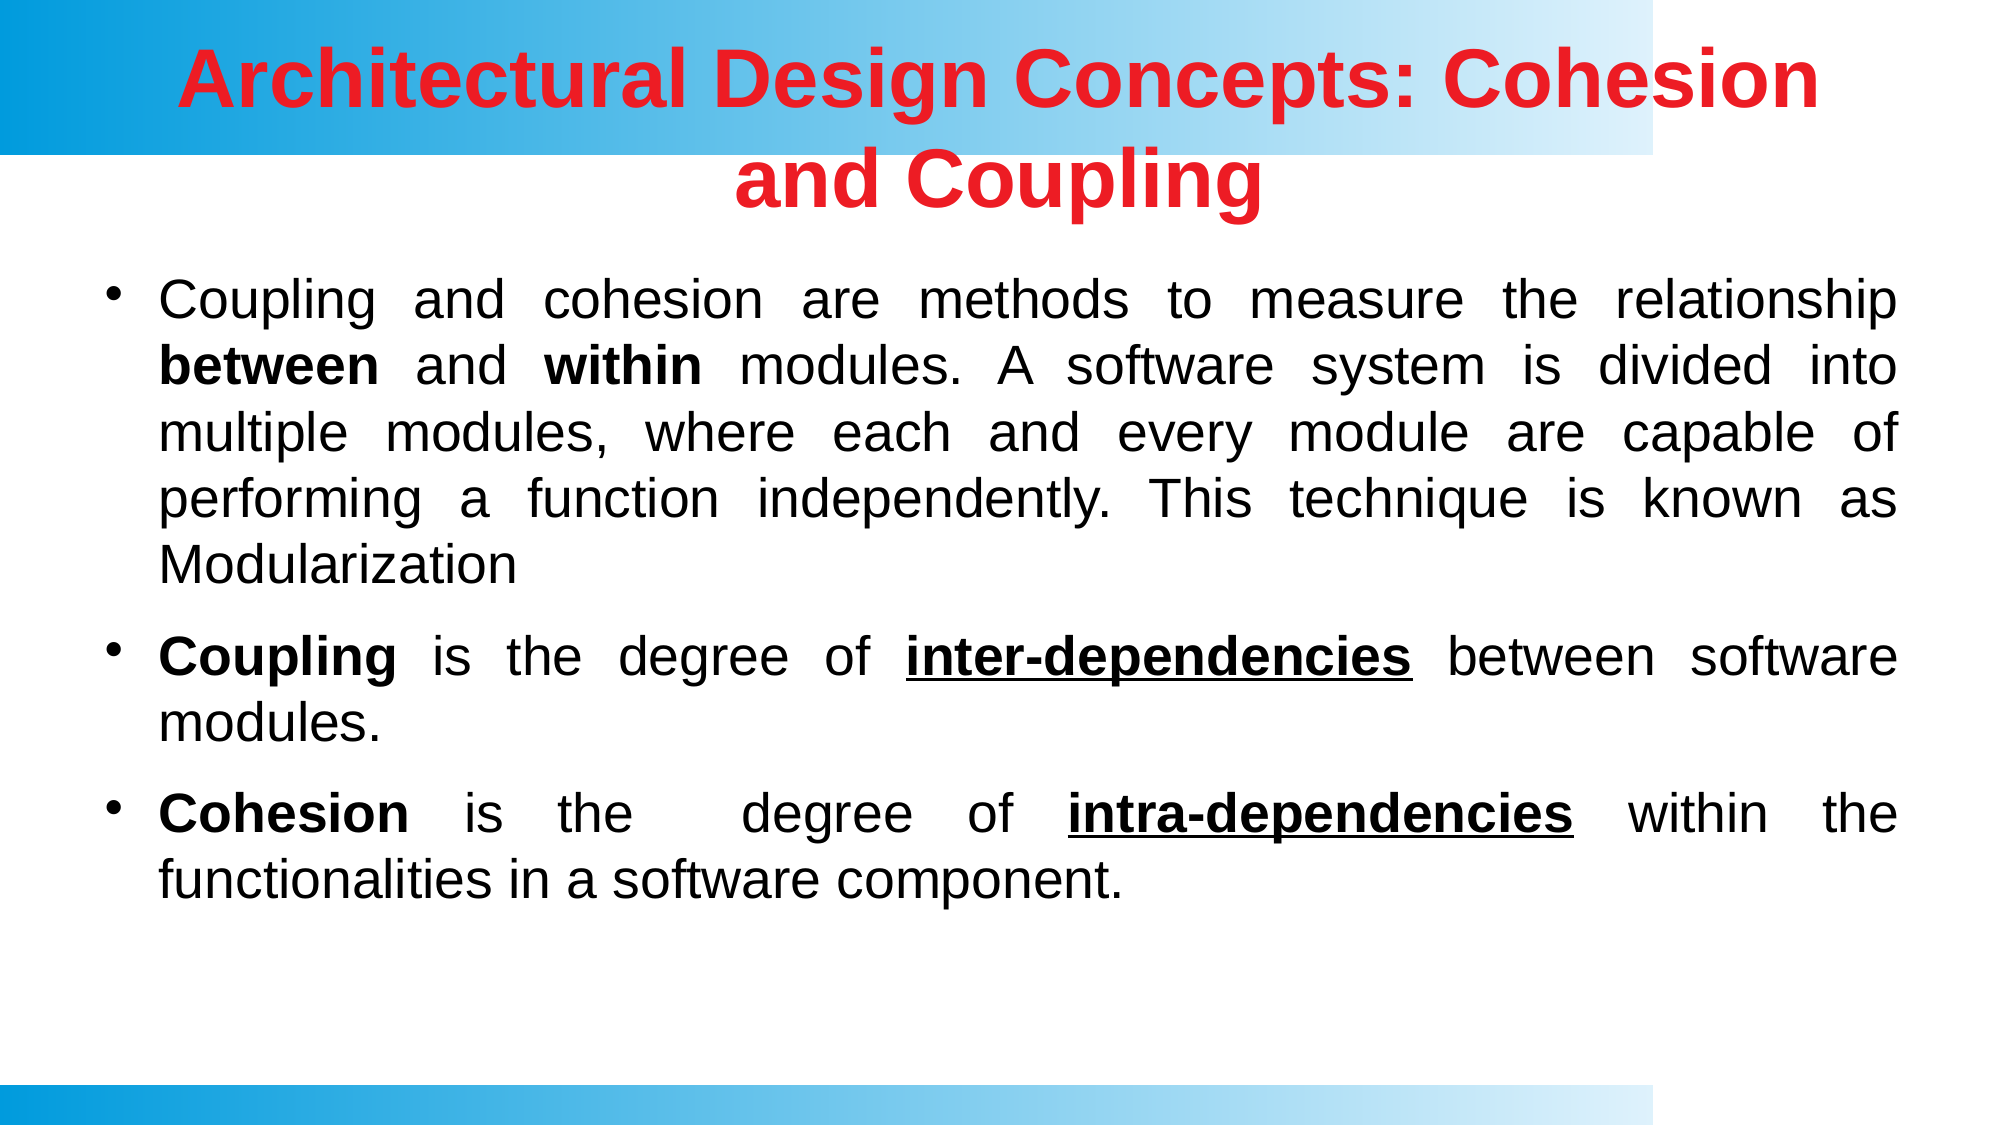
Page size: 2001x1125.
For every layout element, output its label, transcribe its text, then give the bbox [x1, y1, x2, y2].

title Architectural Design Concepts: Cohesion and Coupling [99, 30, 1900, 217]
list Coupling and cohesion are methods to measure the relationship between and within modules. A software system is divided into multiple modules, where each and every module are capable of performing a function independently. This technique is known as Modularization Coupling is the degree of inter-dependencies between software modules. Cohesion is the degree of intra-dependencies within the functionalities in a software component. [99, 263, 1900, 916]
